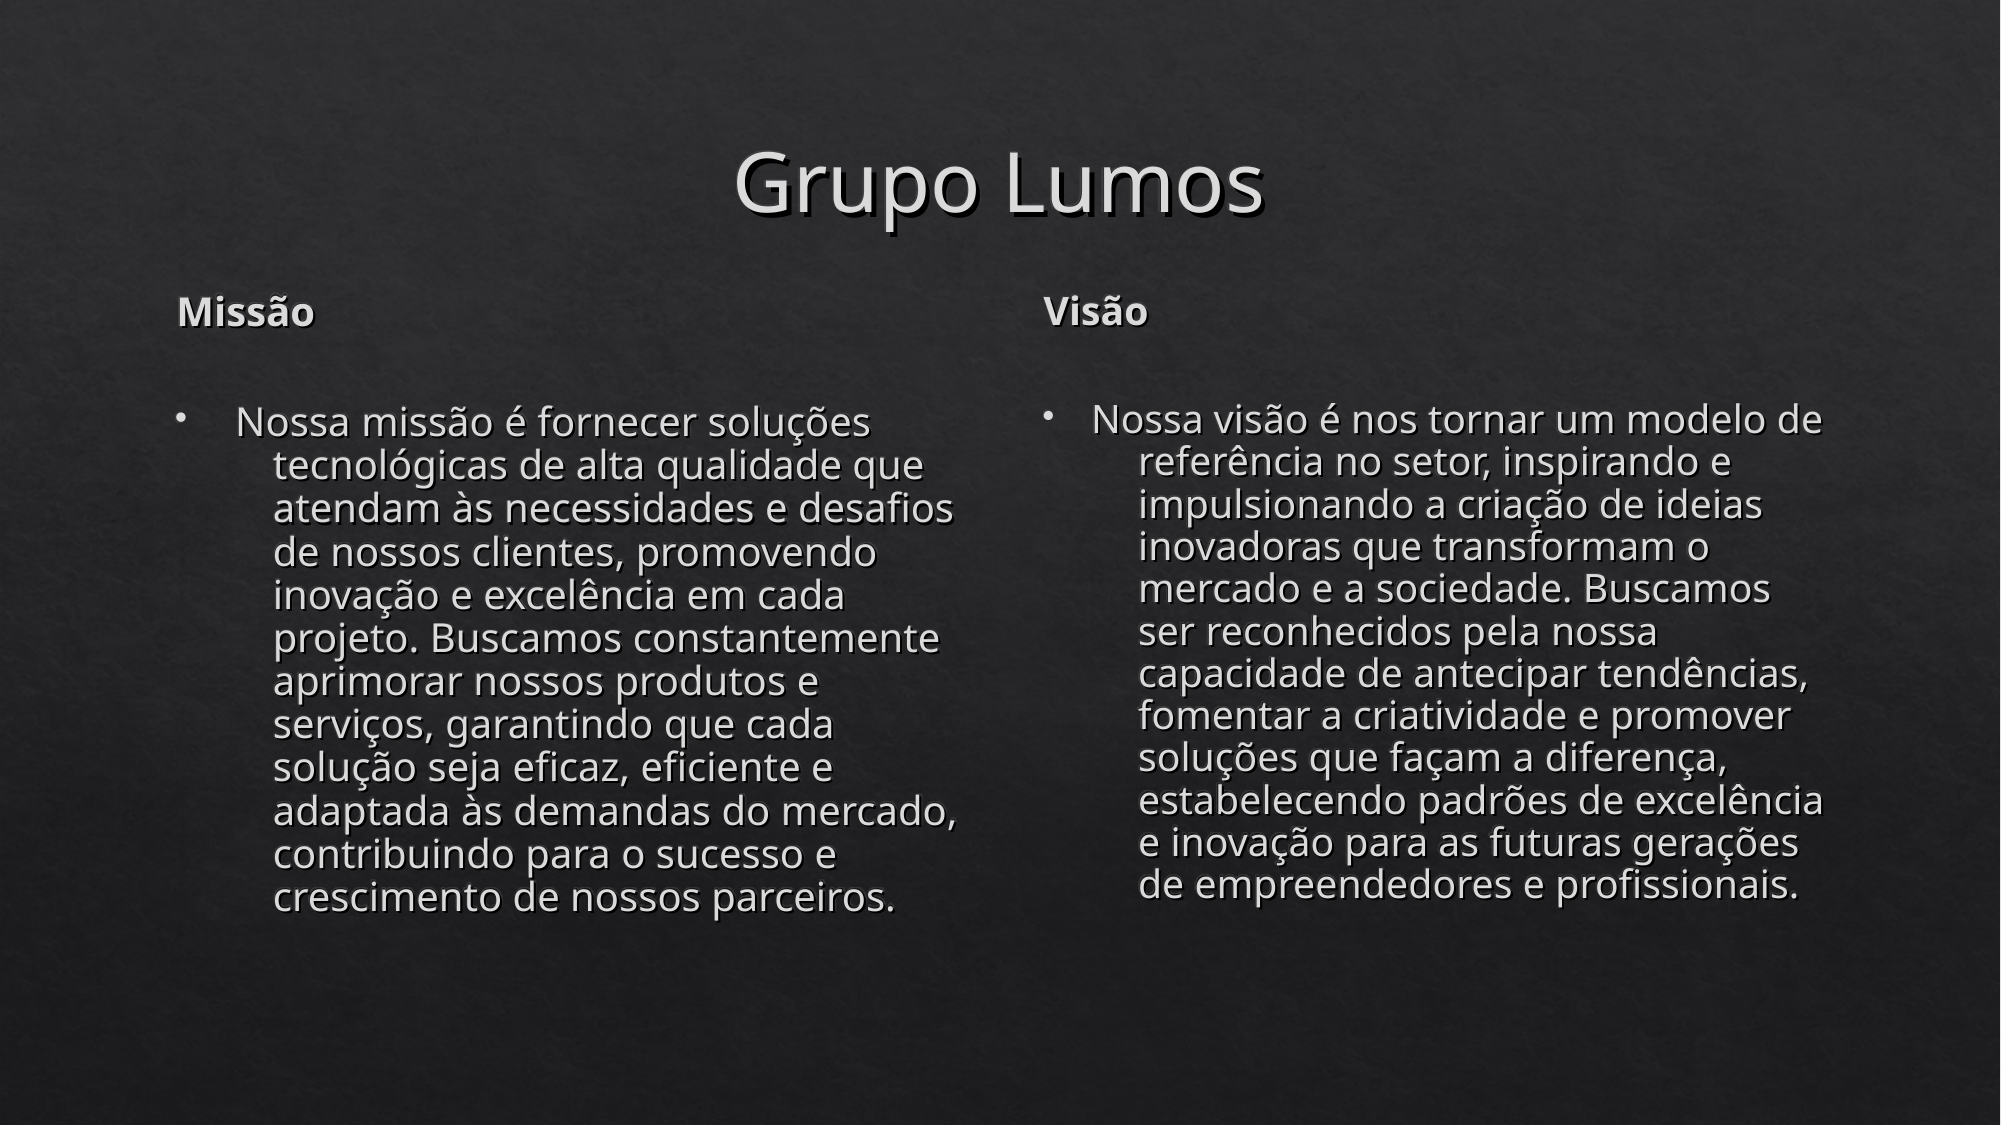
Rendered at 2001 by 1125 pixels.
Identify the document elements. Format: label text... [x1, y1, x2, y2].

list Visão Nossa visão é nos tornar um modelo de referência no setor, inspirando e impulsionando a criação de ideias inovadoras que transformam o mercado e a sociedade. Buscamos ser reconhecidos pela nossa capacidade de antecipar tendências, fomentar a criatividade e promover soluções que façam a diferença, estabelecendo padrões de excelência e inovação para as futuras gerações de empreendedores e profissionais. [1017, 284, 1849, 950]
list Missão Nossa missão é fornecer soluções tecnológicas de alta qualidade que atendam às necessidades e desafios de nossos clientes, promovendo inovação e excelência em cada projeto. Buscamos constantemente aprimorar nossos produtos e serviços, garantindo que cada solução seja eficaz, eficiente e adaptada às demandas do mercado, contribuindo para o sucesso e crescimento de nossos parceiros. [149, 284, 981, 950]
title Grupo Lumos [149, 99, 1849, 260]
